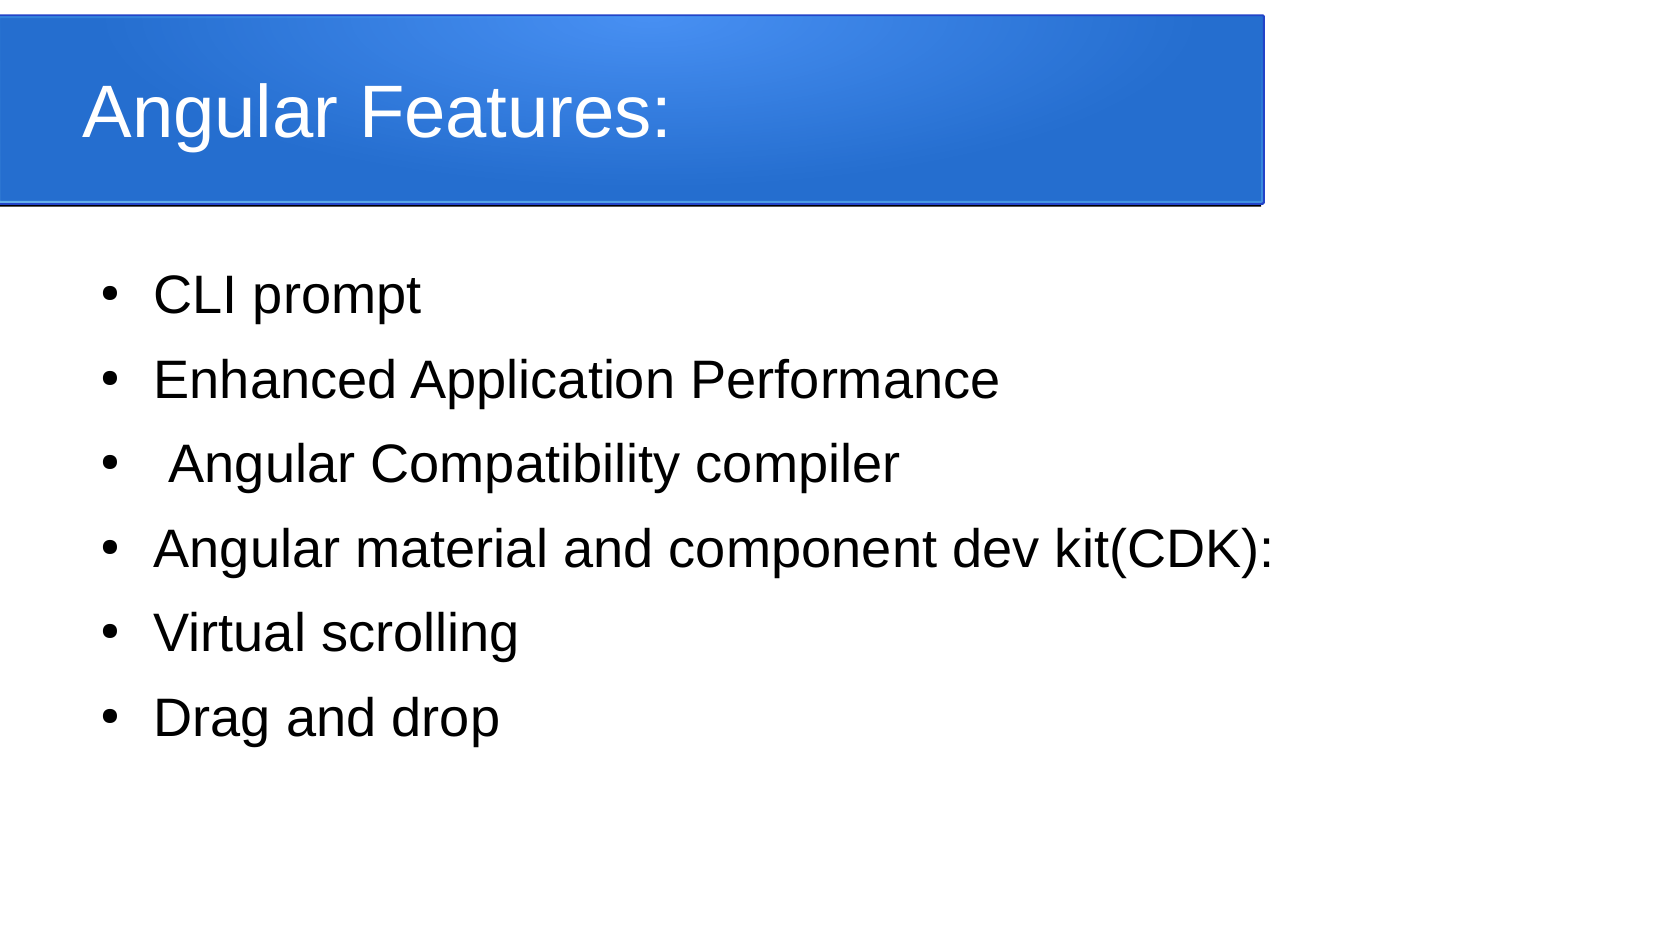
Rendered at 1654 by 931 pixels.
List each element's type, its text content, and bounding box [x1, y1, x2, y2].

title Angular Features: [82, 35, 1235, 189]
list CLI prompt Enhanced Application Performance Angular Compatibility compiler Angular material and component dev kit(CDK): Virtual scrolling Drag and drop [82, 264, 1571, 805]
